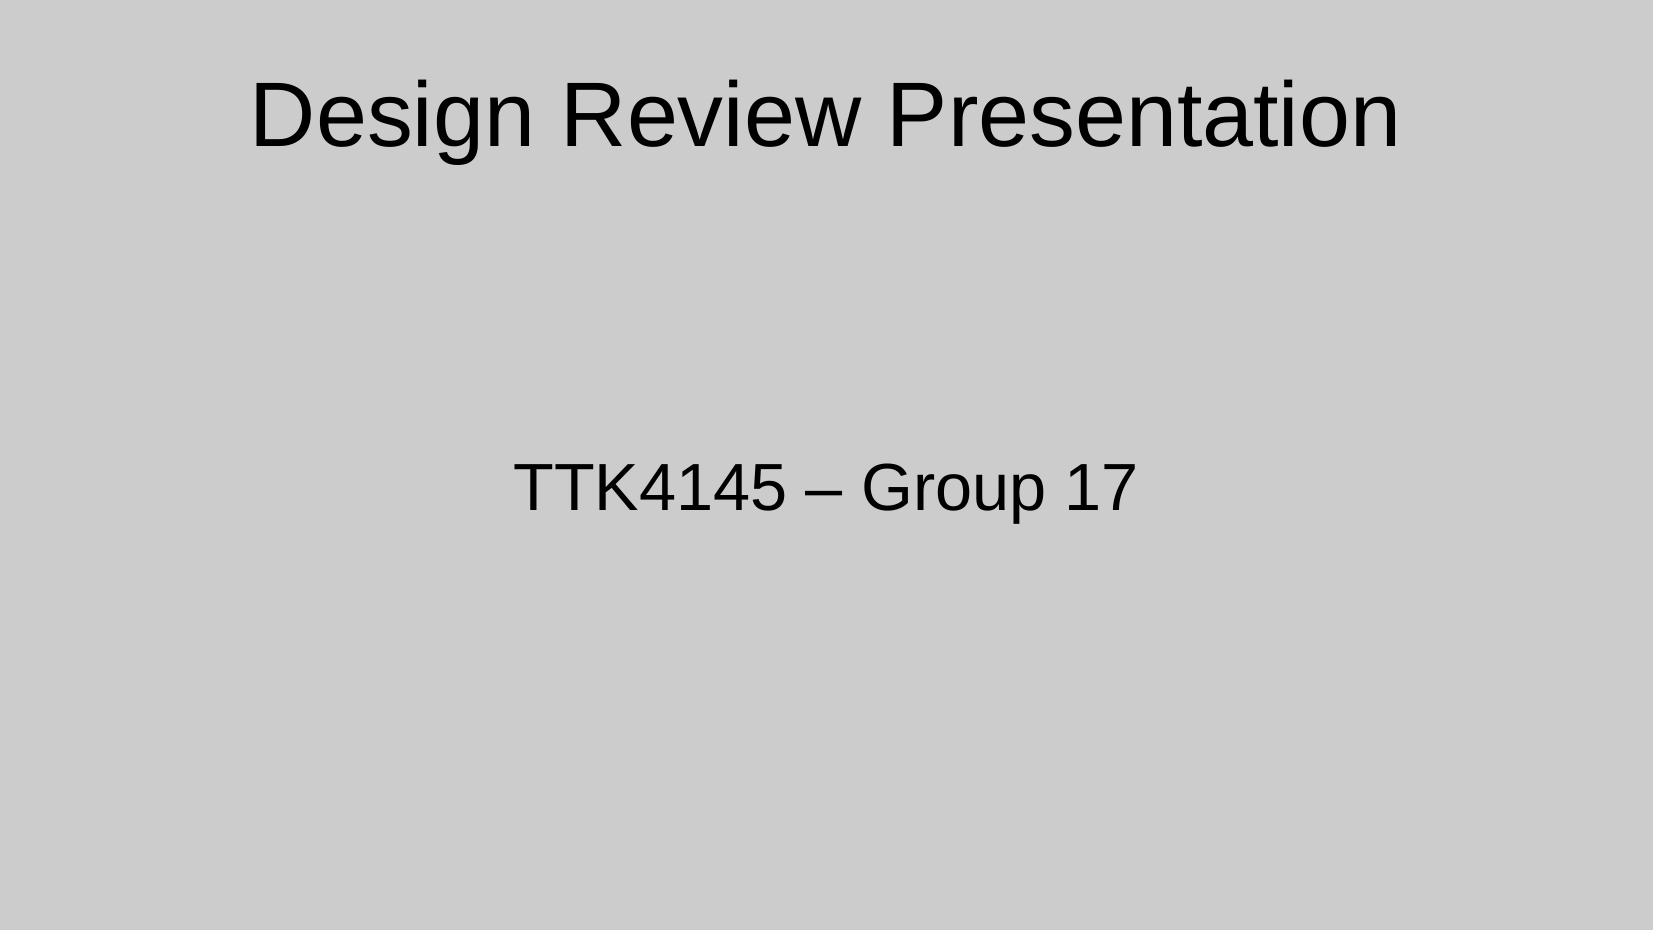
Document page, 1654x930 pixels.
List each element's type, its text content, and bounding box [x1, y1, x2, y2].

title Design Review Presentation [82, 37, 1571, 193]
subtitle TTK4145 – Group 17 [82, 217, 1571, 757]
